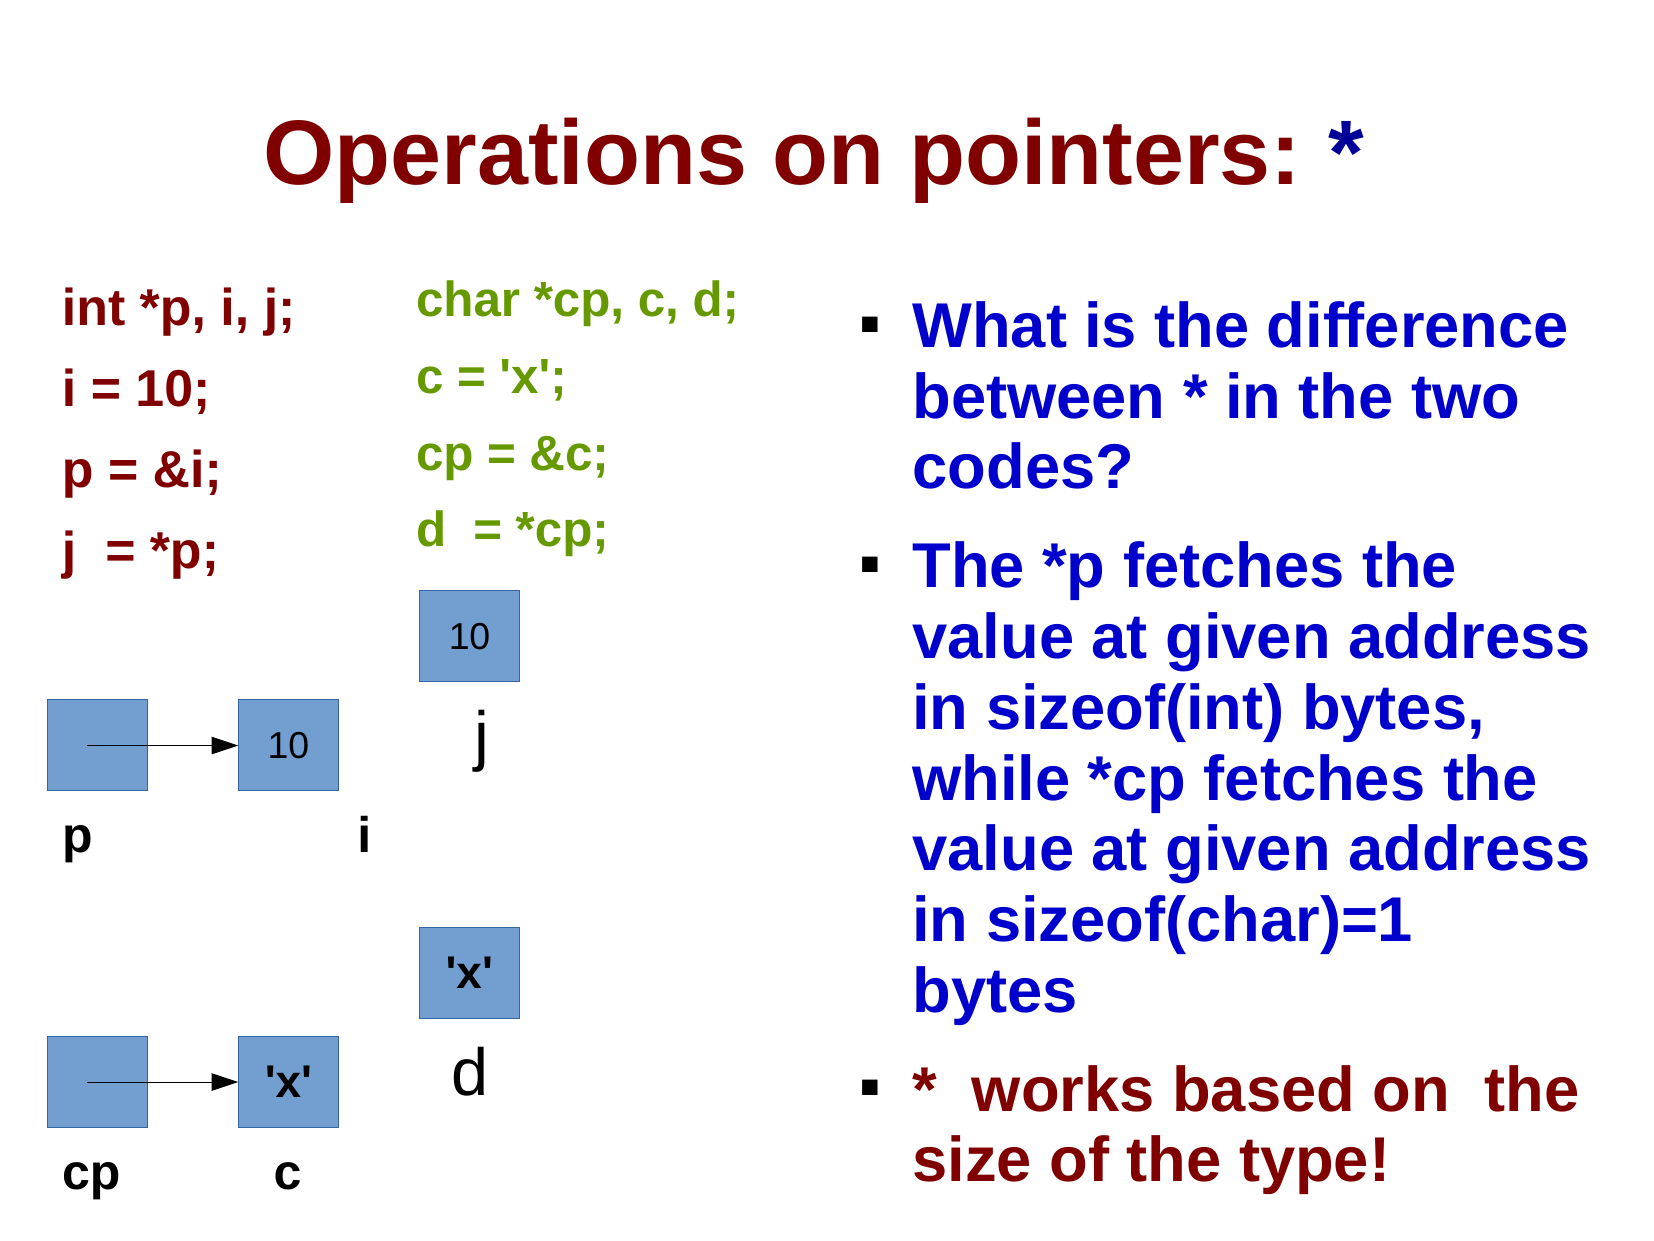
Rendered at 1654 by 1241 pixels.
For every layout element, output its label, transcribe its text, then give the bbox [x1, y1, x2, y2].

text_box [47, 1036, 148, 1128]
text_box 10 [238, 699, 339, 791]
text_box [47, 699, 148, 791]
text_box 'x' [419, 927, 520, 1019]
list int *p, i, j; i = 10; p = &i; j = *p; [61, 278, 343, 585]
text_box p i [47, 800, 389, 898]
text_box j [459, 690, 498, 781]
text_box cp c [47, 1136, 389, 1235]
list What is the difference between * in the two codes? The *p fetches the value at given address in sizeof(int) bytes, while *cp fetches the value at given address in sizeof(char)=1 bytes * works based on the size of the type! [845, 290, 1595, 1205]
text_box d [437, 1027, 498, 1117]
text_box 'x' [238, 1036, 339, 1128]
title Operations on pointers: * [82, 49, 1571, 257]
list char *cp, c, d; c = 'x'; cp = &c; d = *cp; [416, 271, 745, 578]
text_box 10 [419, 590, 520, 682]
